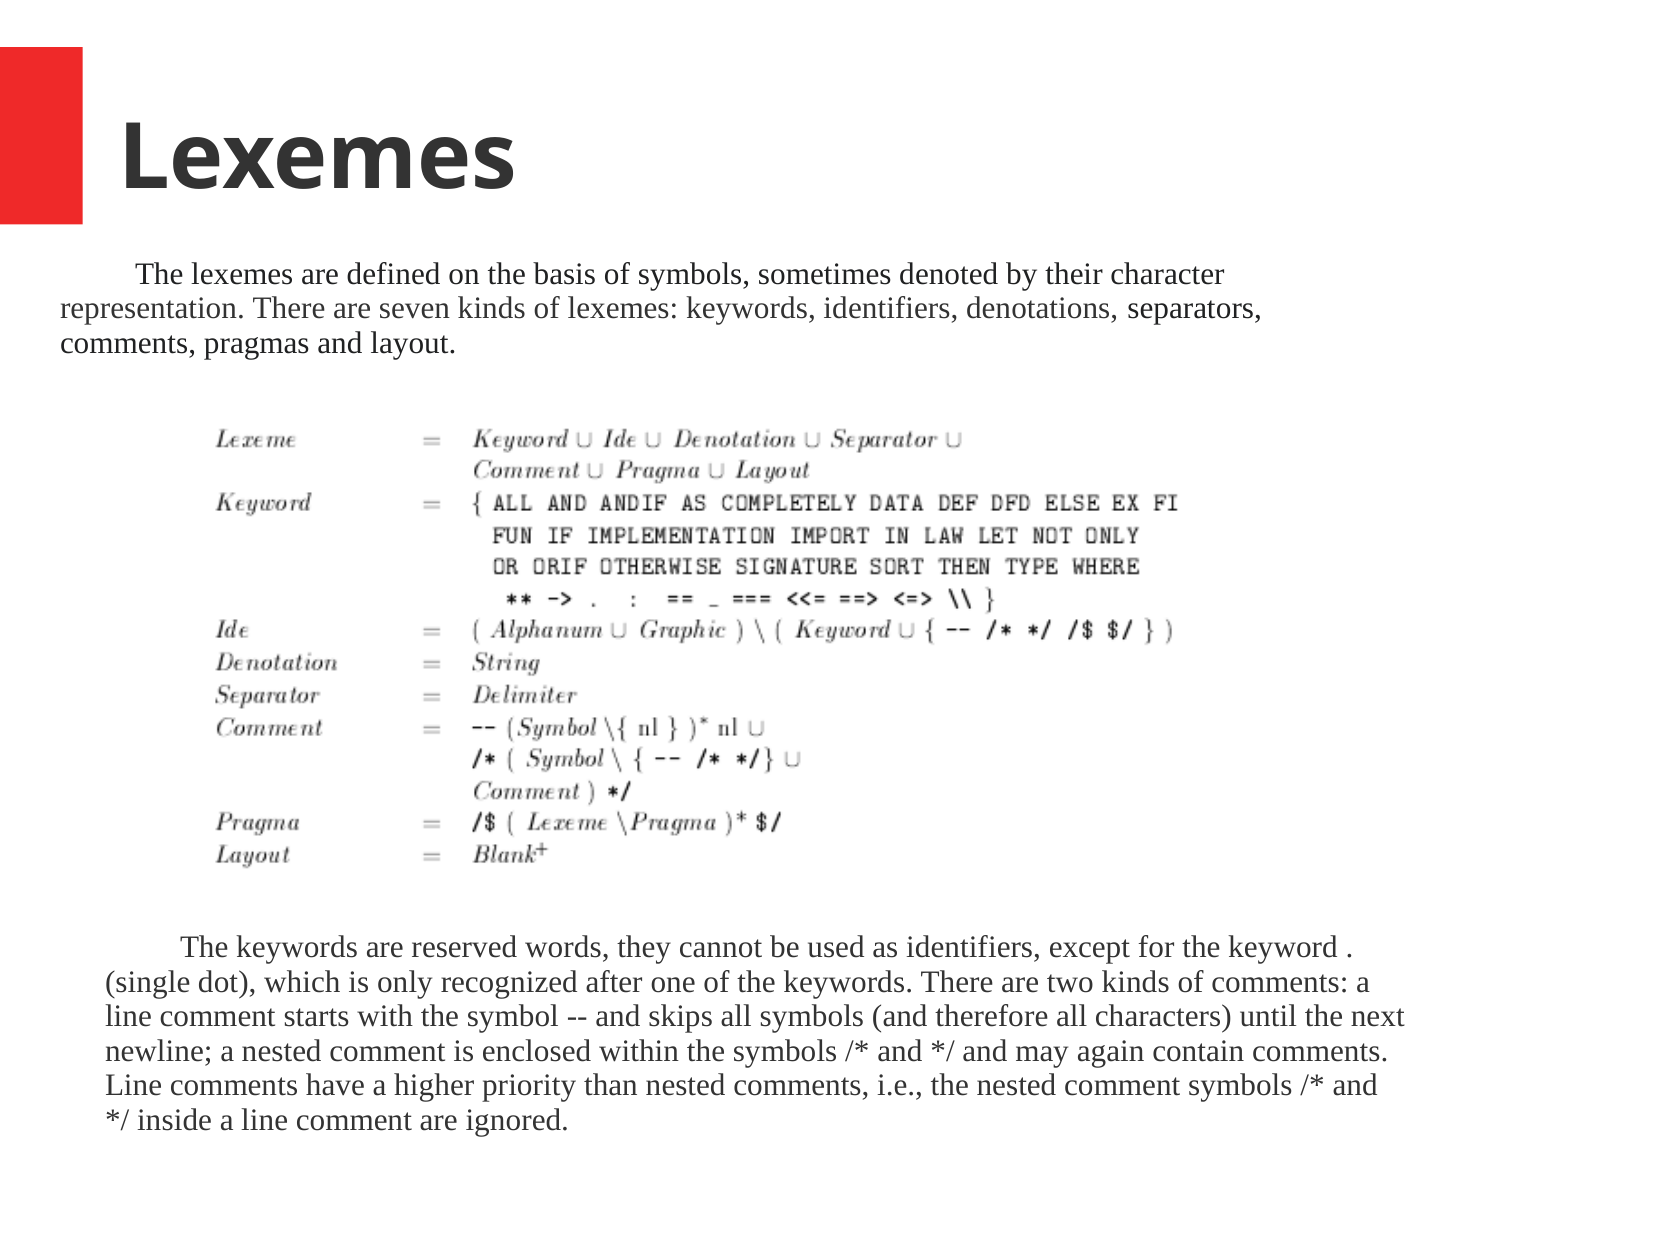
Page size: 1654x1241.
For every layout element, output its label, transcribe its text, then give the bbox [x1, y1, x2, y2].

picture [205, 413, 1201, 883]
list The keywords are reserved words, they cannot be used as identifiers, except for the keyword . (single dot), which is only recognized after one of the keywords. There are two kinds of comments: a line comment starts with the symbol -- and skips all symbols (and therefore all characters) until the next newline; a nested comment is enclosed within the symbols /* and */ and may again contain comments. Line comments have a higher priority than nested comments, i.e., the nested comment symbols /* and */ inside a line comment are ignored. [105, 930, 1411, 1156]
title Lexemes [118, 49, 1571, 257]
list The lexemes are defined on the basis of symbols, sometimes denoted by their character representation. There are seven kinds of lexemes: keywords, identifiers, denotations, separators, comments, pragmas and layout. [60, 256, 1366, 391]
